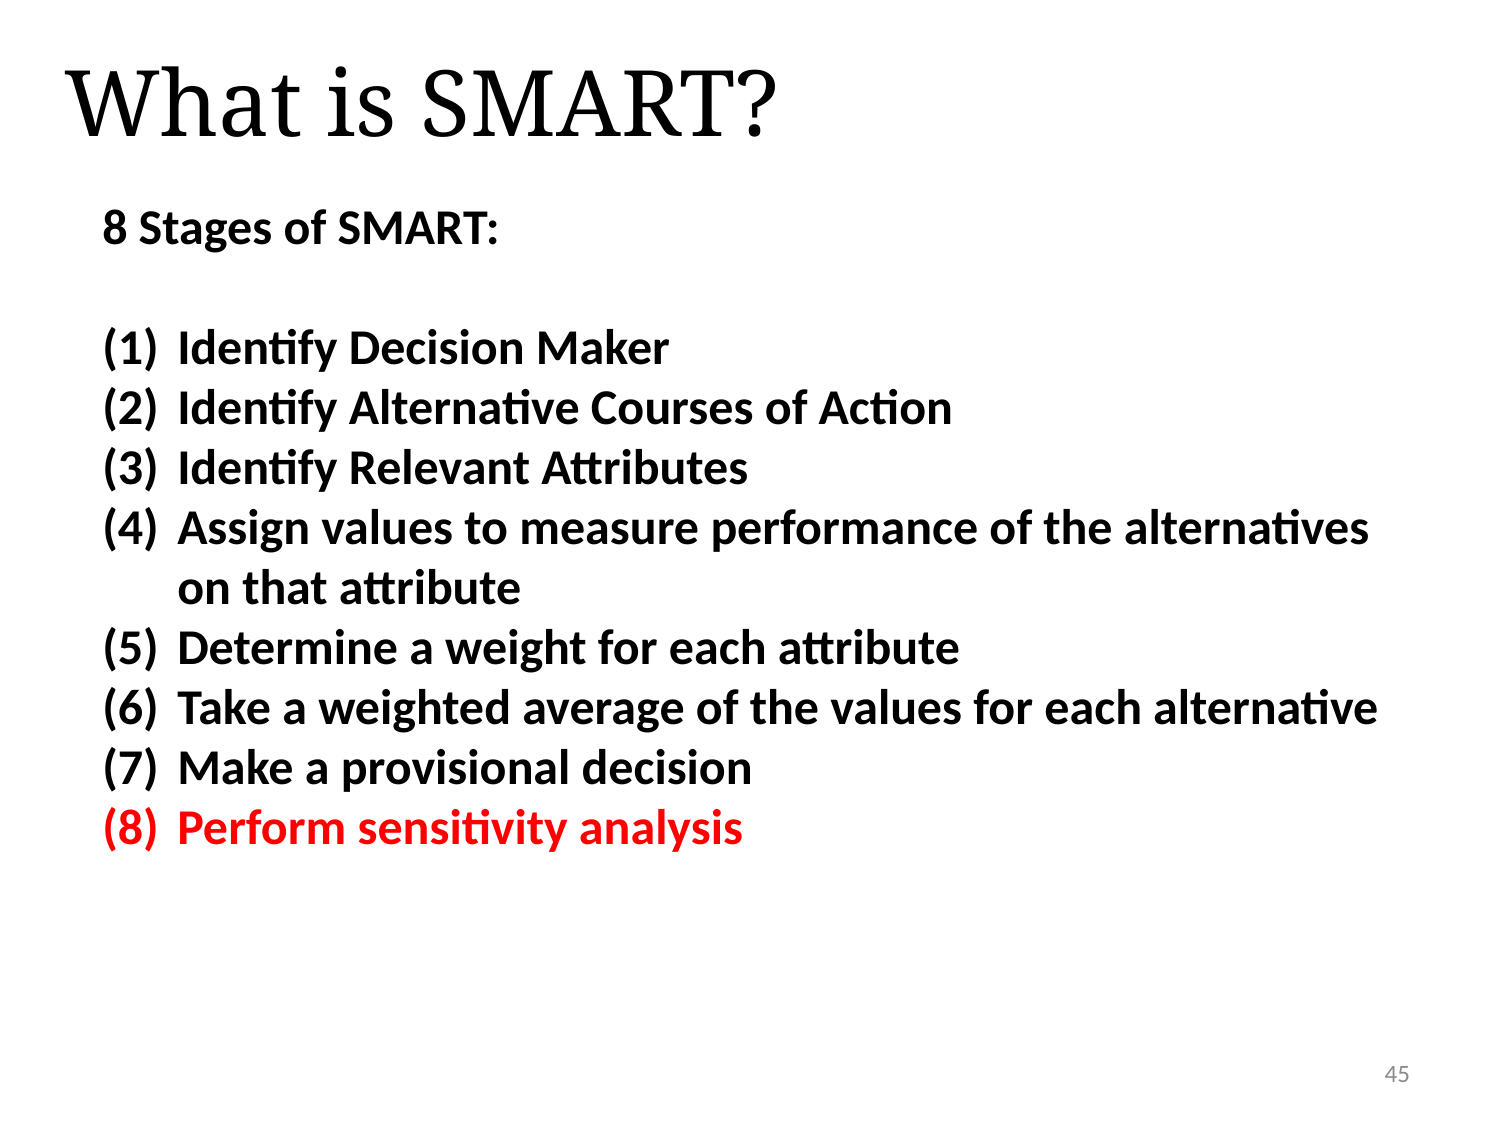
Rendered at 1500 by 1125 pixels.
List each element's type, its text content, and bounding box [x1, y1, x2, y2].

text_box 8 Stages of SMART: Identify Decision Maker Identify Alternative Courses of Action Identify Relevant Attributes Assign values to measure performance of the alternatives on that attribute Determine a weight for each attribute Take a weighted average of the values for each alternative Make a provisional decision Perform sensitivity analysis [87, 187, 1413, 923]
text_box What is SMART? [50, 37, 825, 163]
slide_number <number> [1074, 1042, 1425, 1103]
